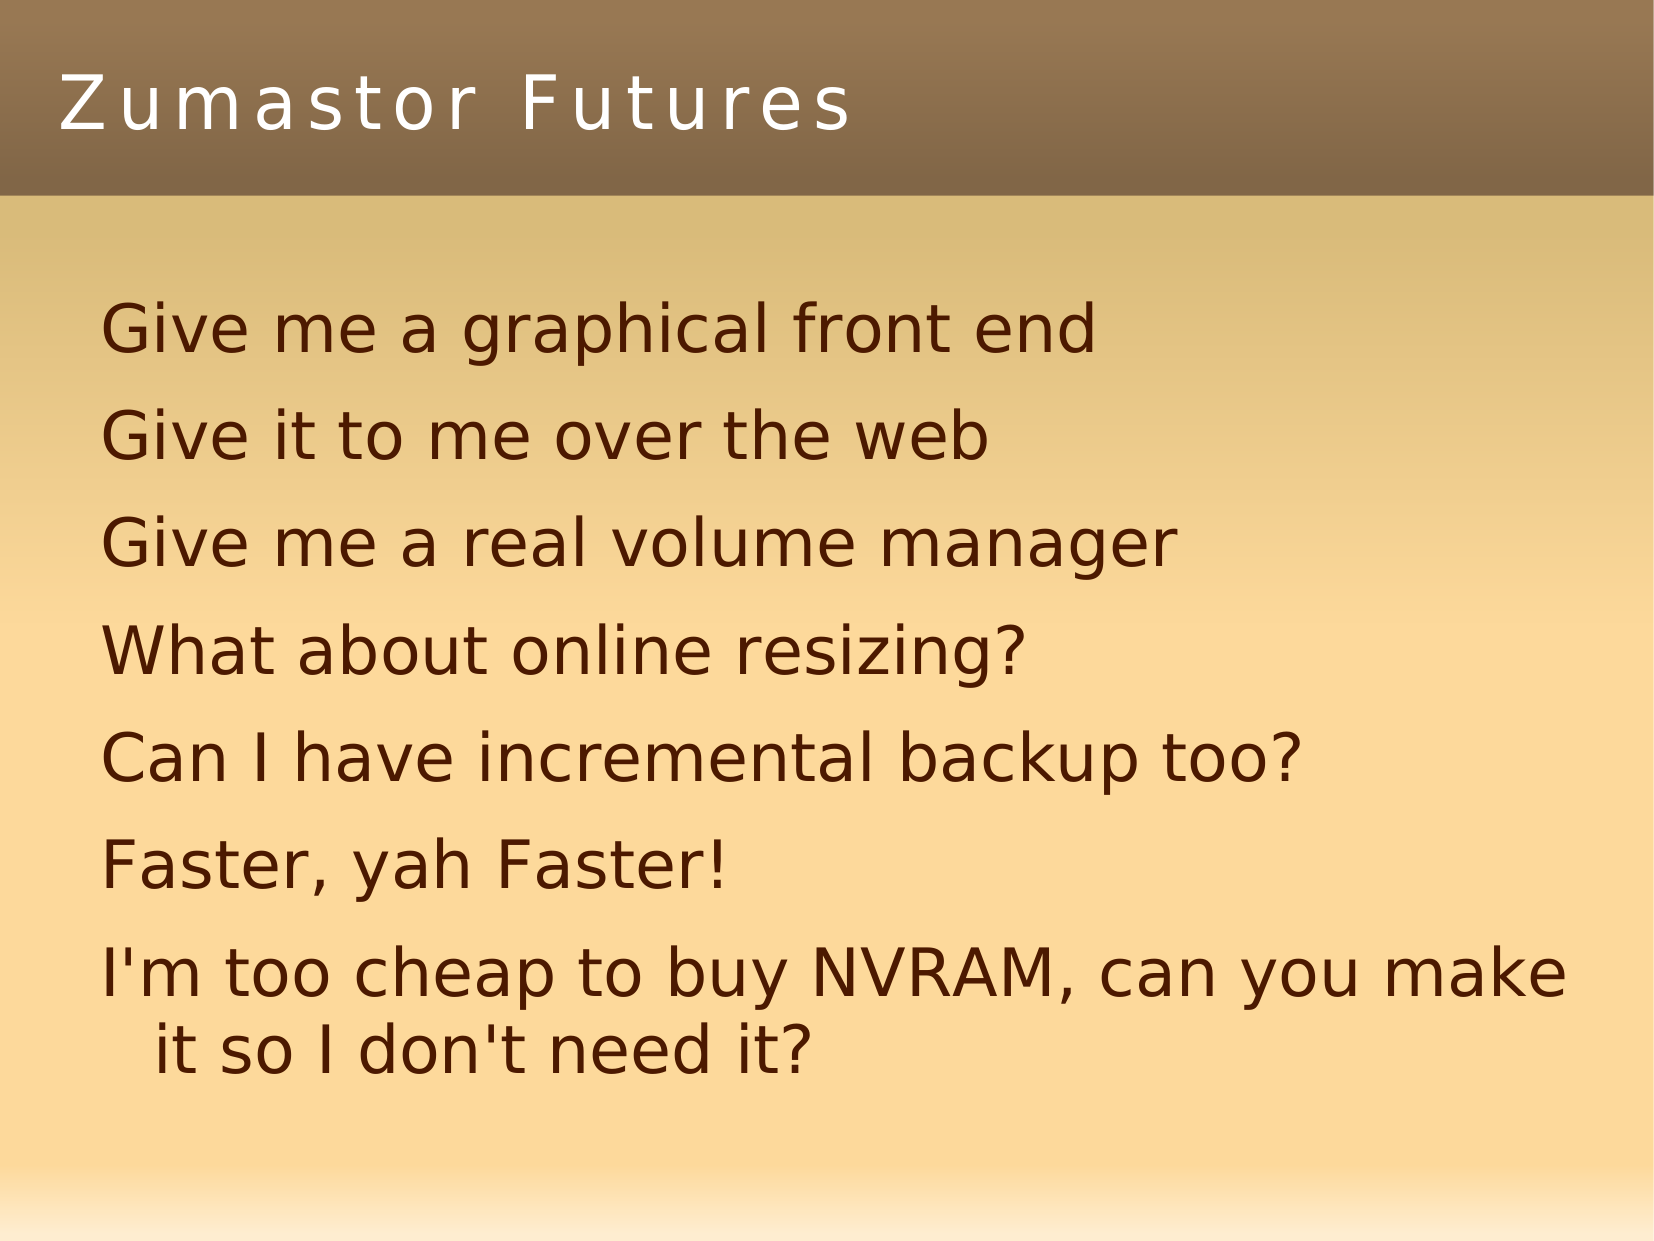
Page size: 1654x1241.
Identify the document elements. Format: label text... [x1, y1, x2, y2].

list Give me a graphical front end Give it to me over the web Give me a real volume manager What about online resizing? Can I have incremental backup too? Faster, yah Faster! I'm too cheap to buy NVRAM, can you make it so I don't need it? [82, 290, 1571, 1109]
title Zumastor Futures [59, 29, 1595, 178]
picture [0, 0, 1654, 1241]
